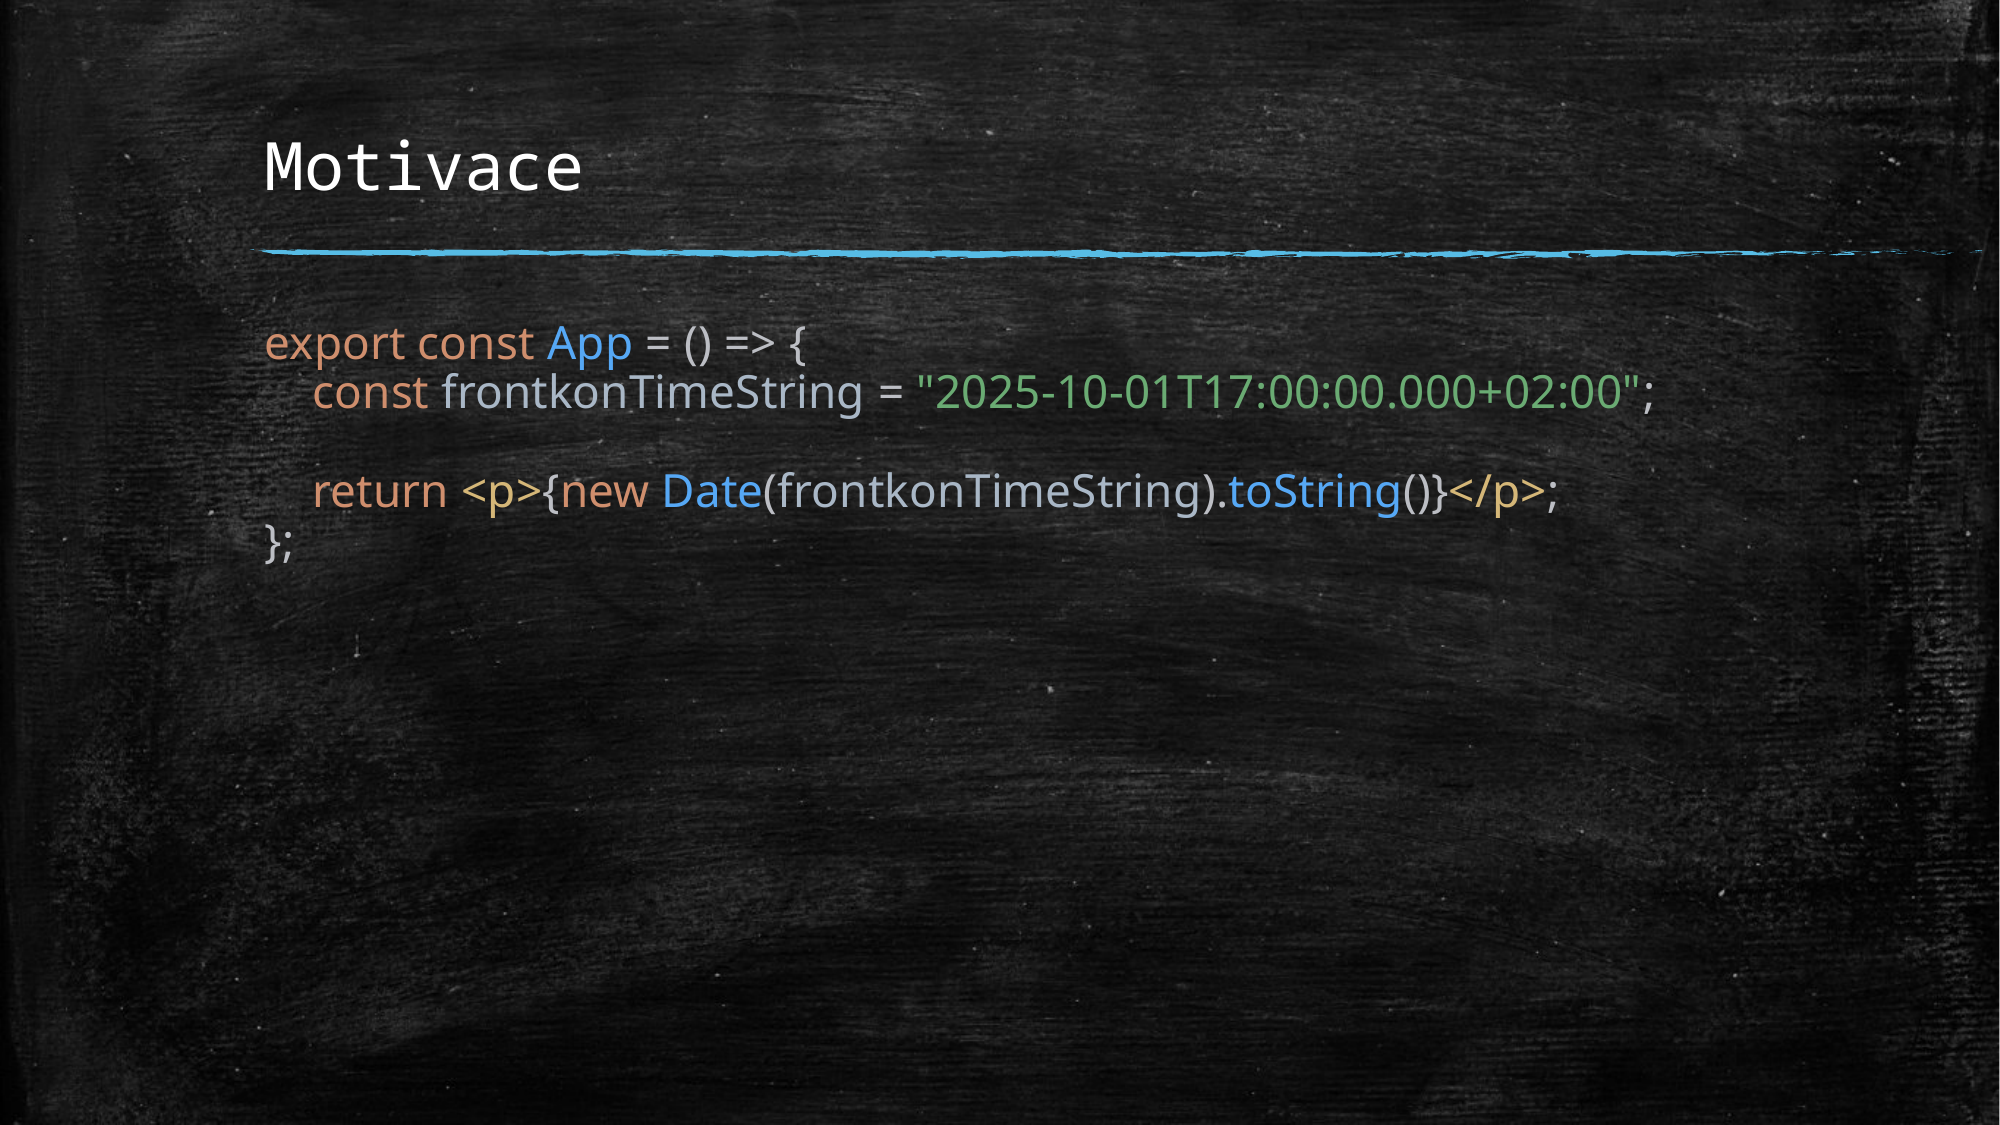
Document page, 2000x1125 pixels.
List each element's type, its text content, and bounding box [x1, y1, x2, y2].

title Motivace [249, 45, 1750, 213]
list export const App = () => { const frontkonTimeString = "2025-10-01T17:00:00.000+02:00"; return <p>{new Date(frontkonTimeString).toString()}</p>; }; [249, 312, 1750, 913]
picture [0, 0, 2000, 1125]
